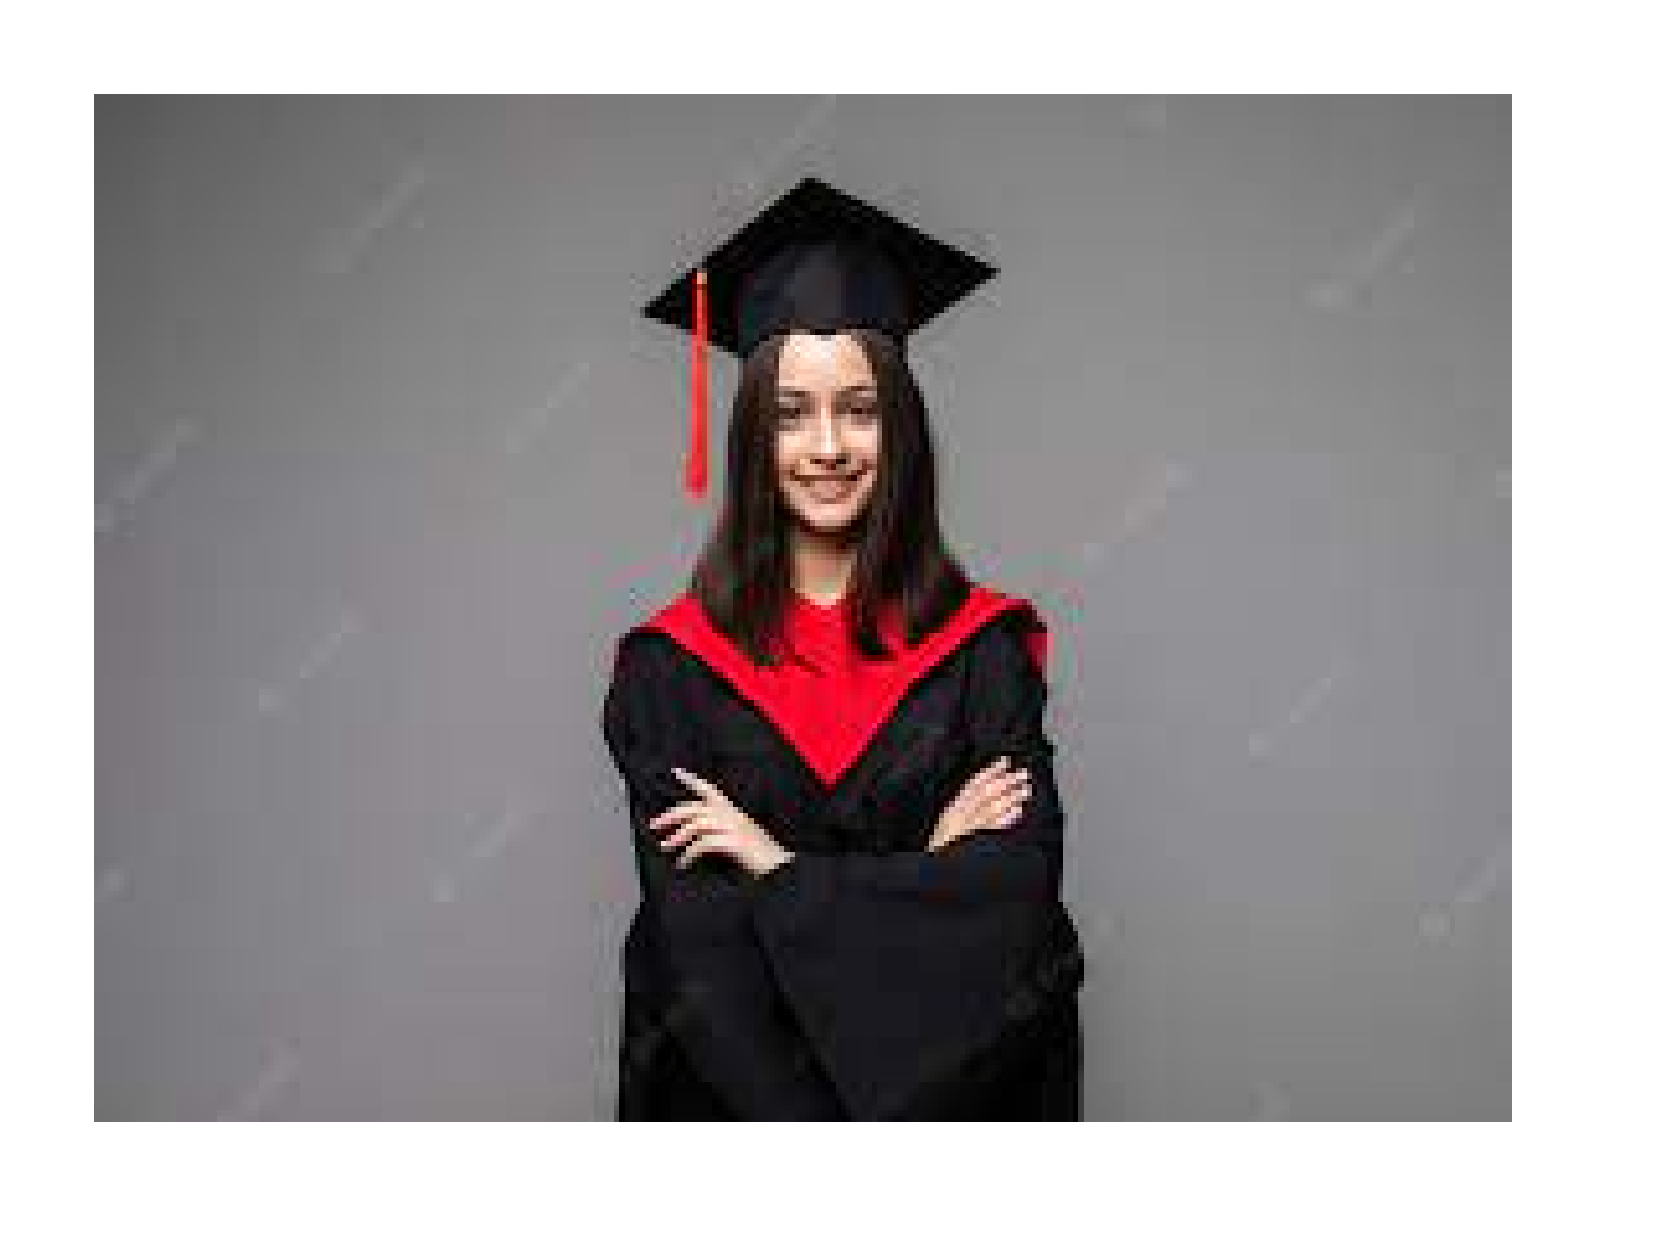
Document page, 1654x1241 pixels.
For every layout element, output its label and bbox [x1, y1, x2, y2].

picture [94, 94, 1512, 1123]
